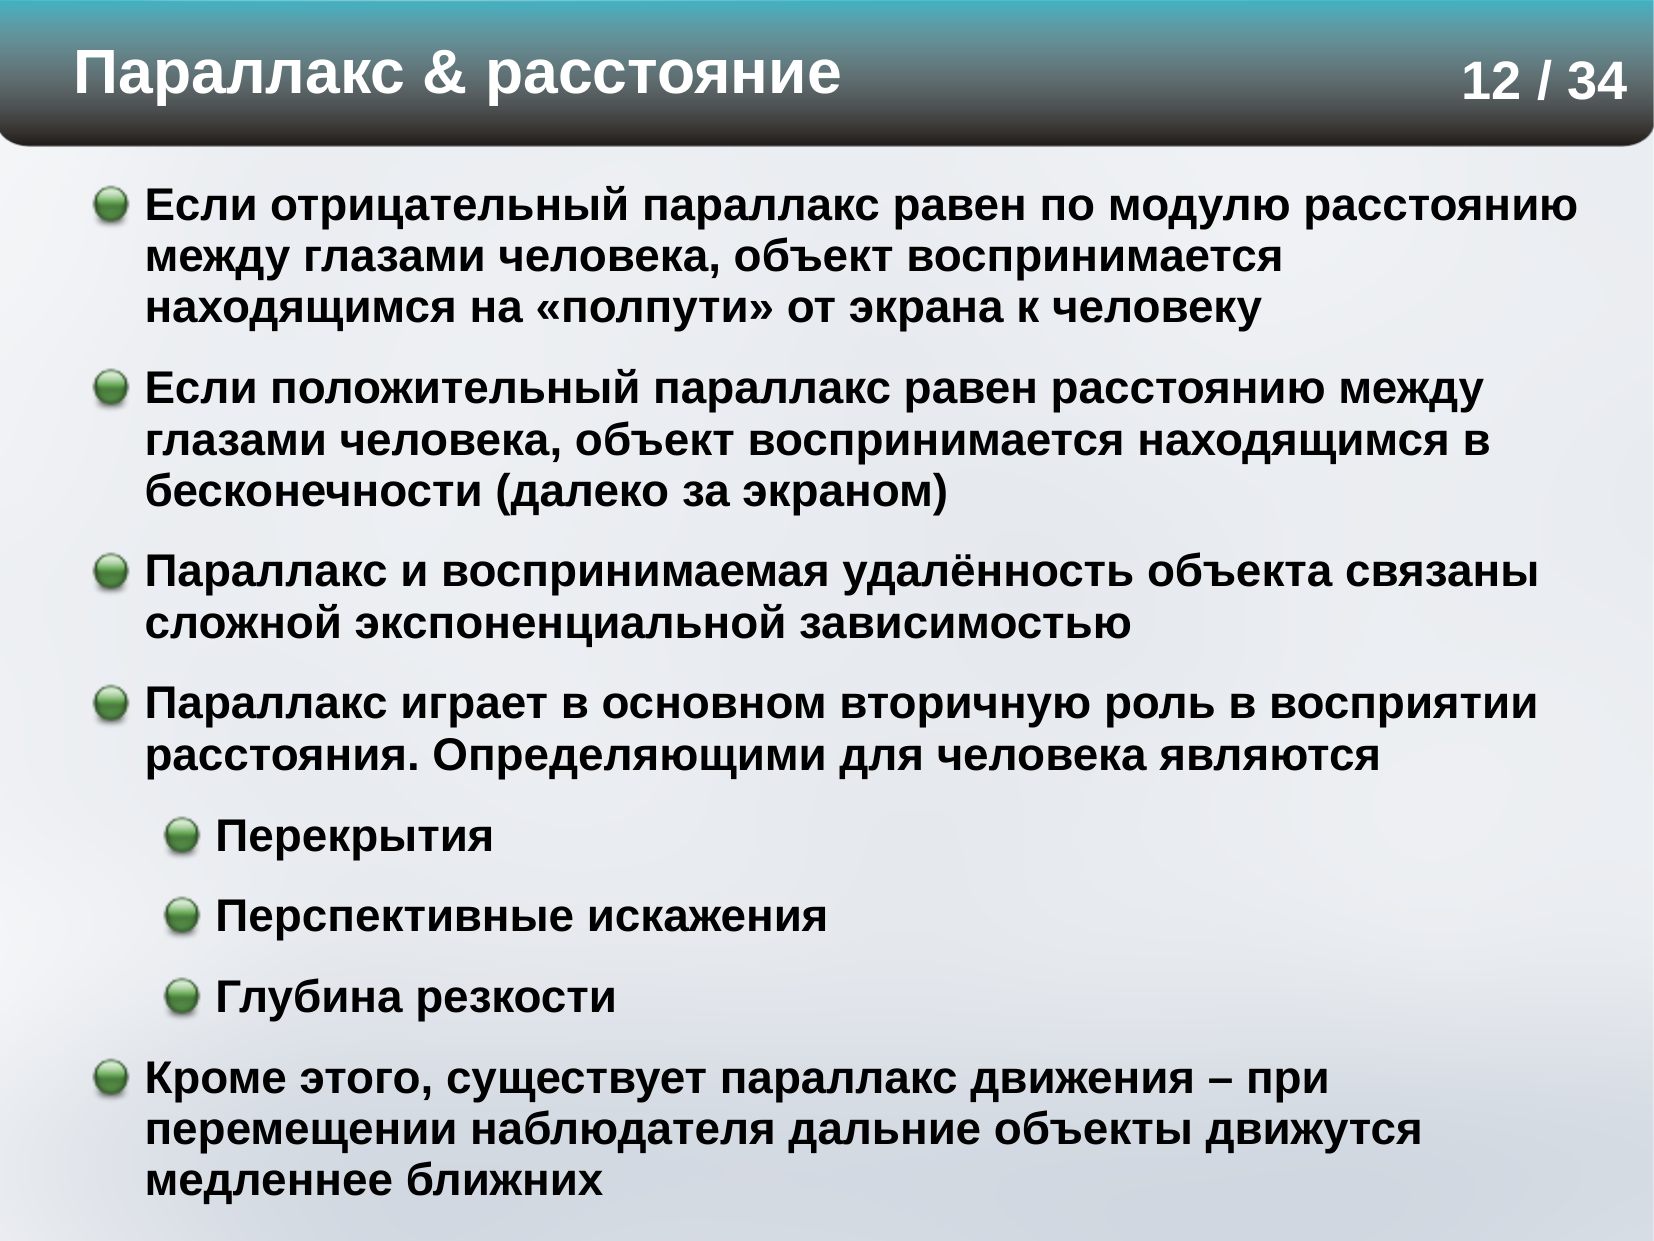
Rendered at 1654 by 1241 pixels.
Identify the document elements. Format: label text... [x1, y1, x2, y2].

text_box Параллакс & расстояние [59, 29, 1359, 115]
text_box Если отрицательный параллакс равен по модулю расстоянию между глазами человека, объект воспринимается находящимся на «полпути» от экрана к человеку Если положительный параллакс равен расстоянию между глазами человека, объект воспринимается находящимся в бесконечности (далеко за экраном) Параллакс и воспринимаемая удалённость объекта связаны сложной экспоненциальной зависимостью Параллакс играет в основном вторичную роль в восприятии расстояния. Определяющими для человека являются Перекрытия Перспективные искажения Глубина резкости Кроме этого, существует параллакс движения – при перемещении наблюдателя дальние объекты движутся медленнее ближних [70, 171, 1625, 1214]
picture [0, 0, 1654, 1241]
text_box <номер> / 34 [1446, 42, 1654, 179]
